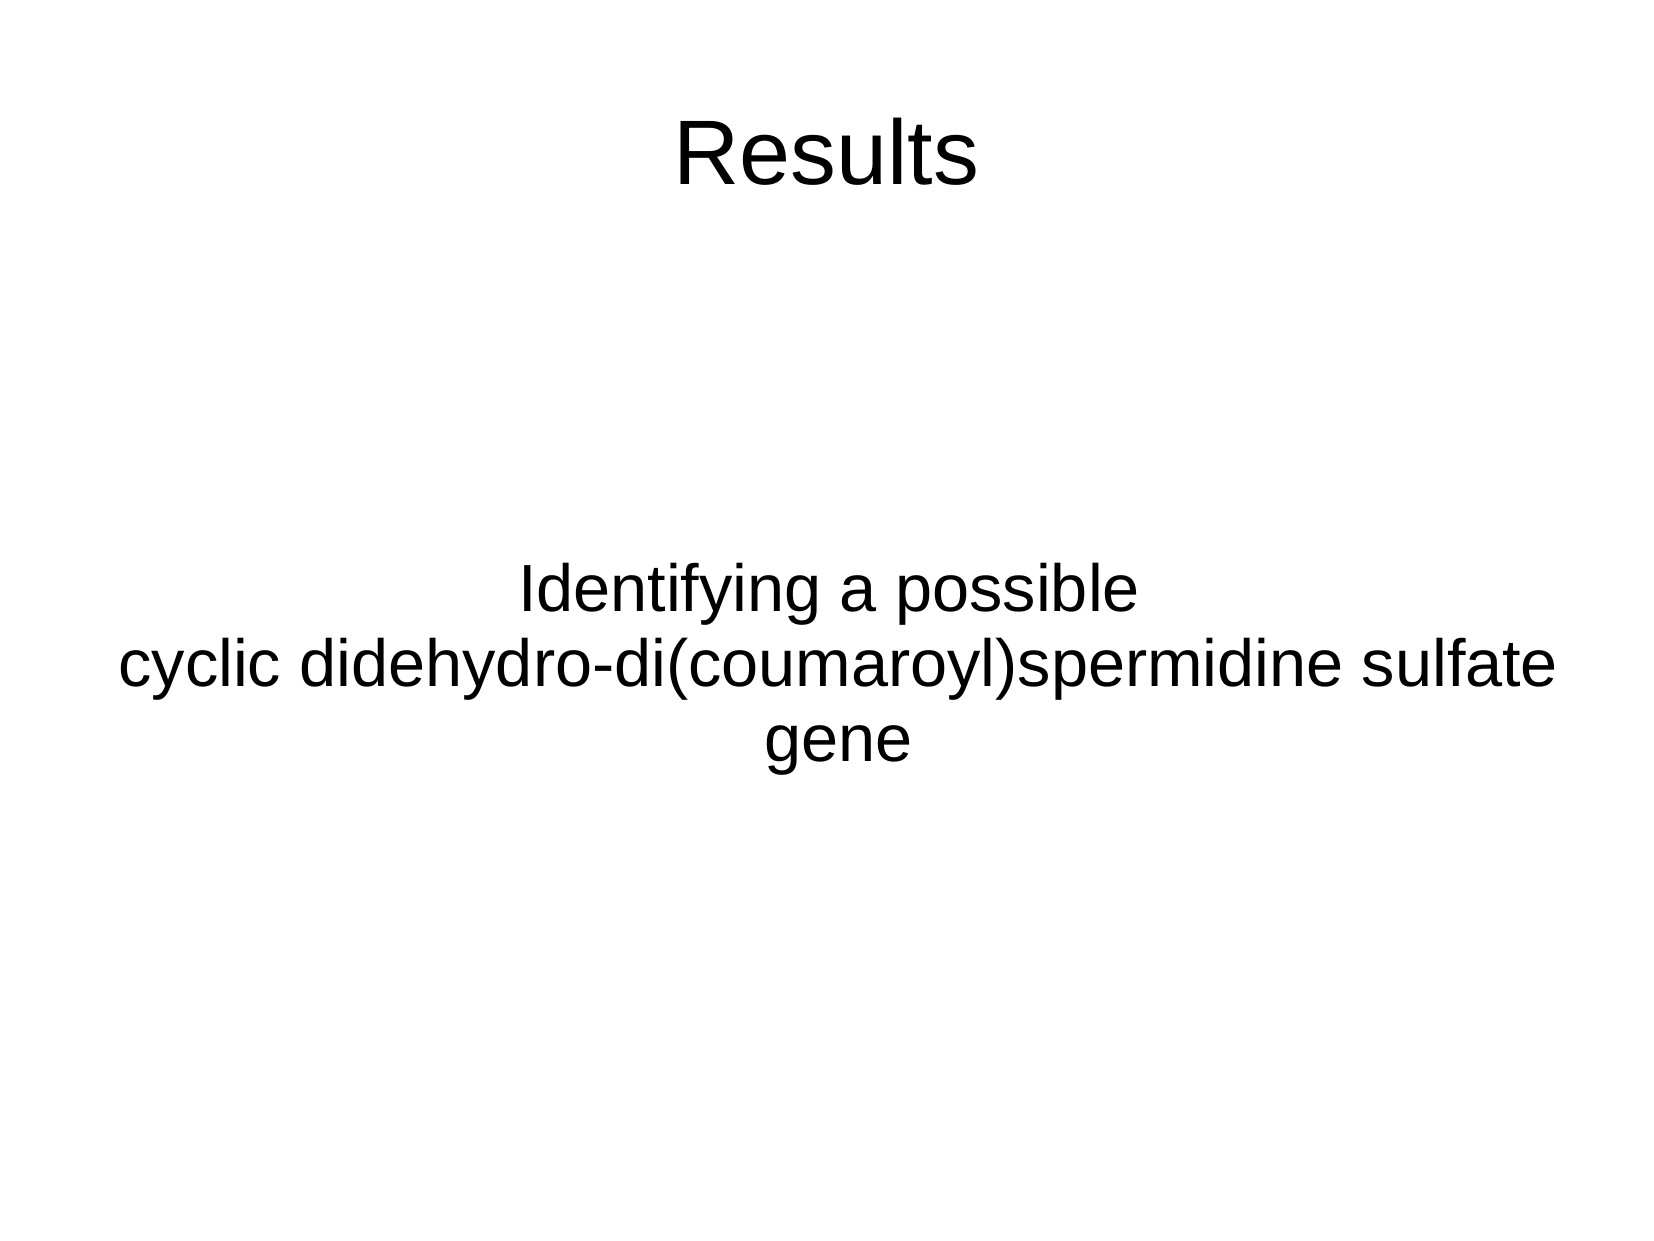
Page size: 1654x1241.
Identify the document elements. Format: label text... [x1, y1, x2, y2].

title Results [82, 49, 1571, 257]
subtitle Identifying a possible cyclic didehydro-di(coumaroyl)spermidine sulfate gene [94, 448, 1583, 878]
